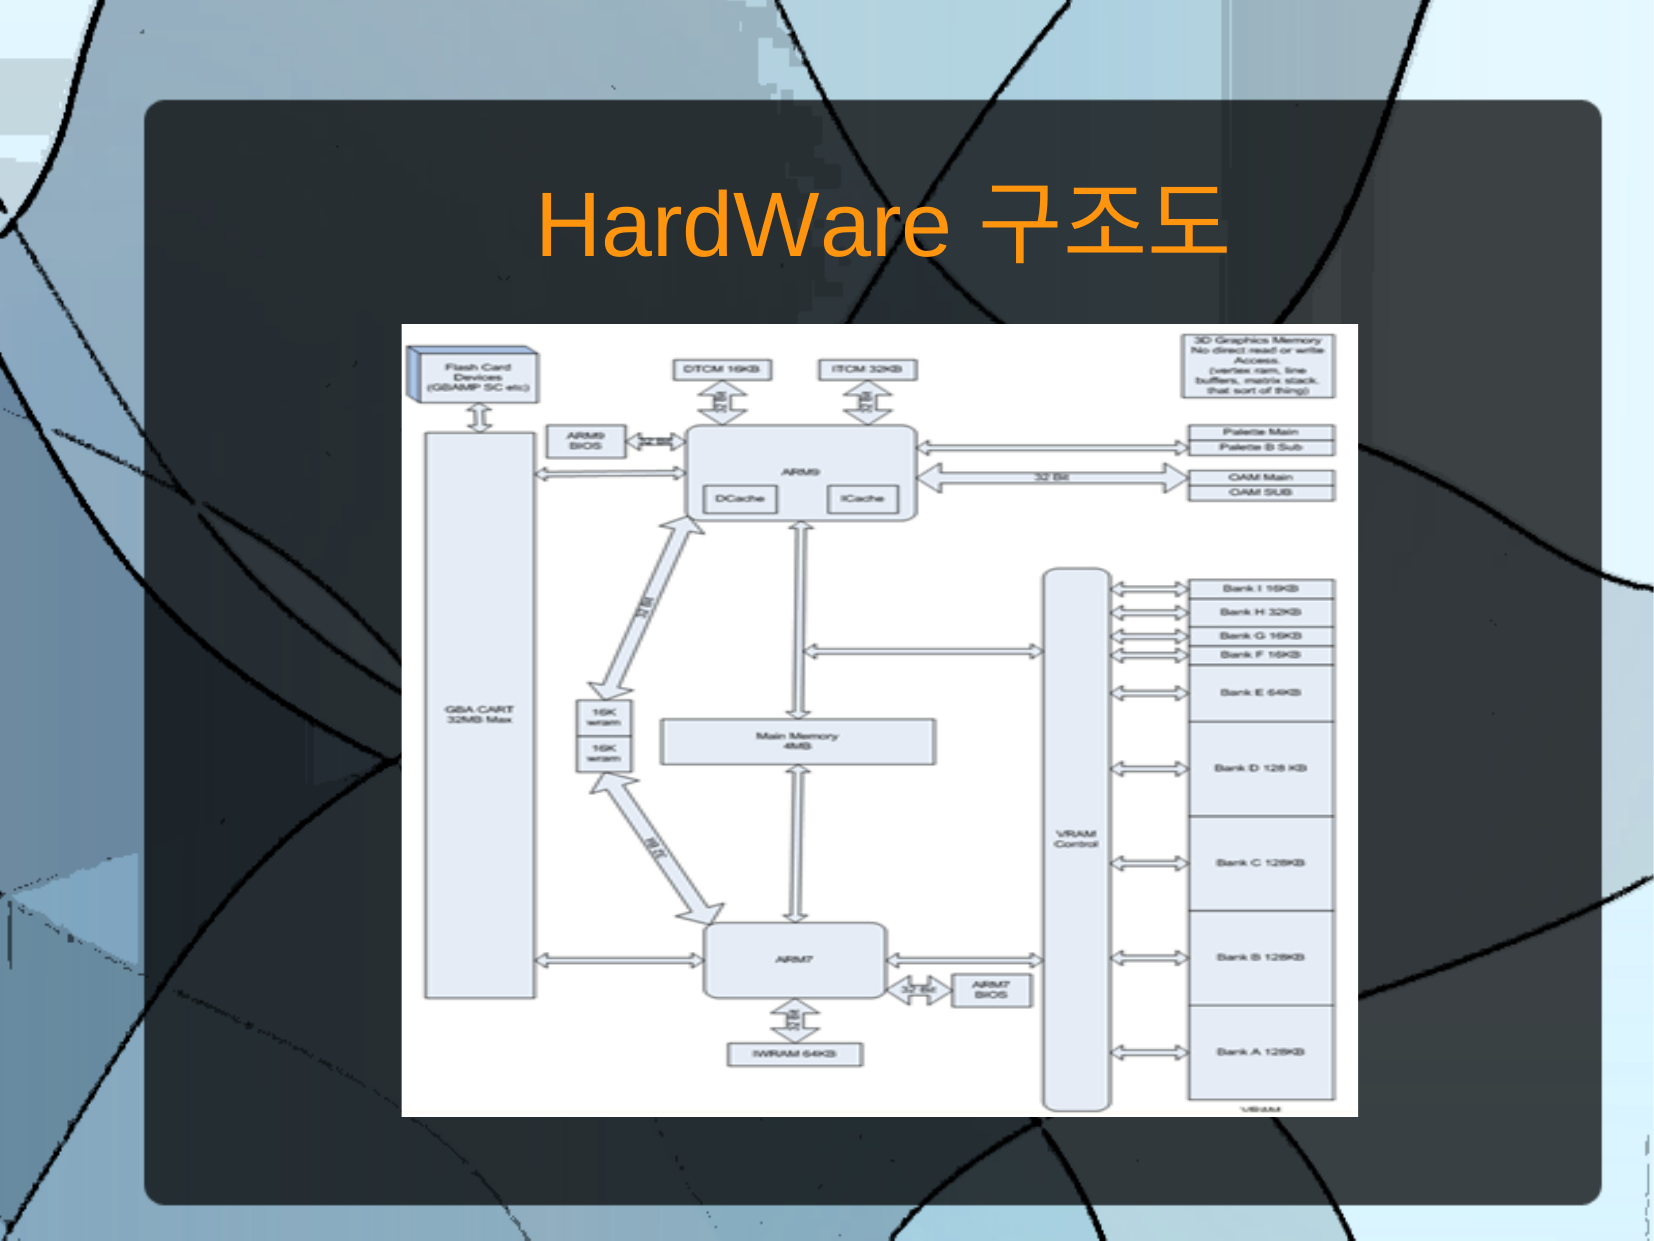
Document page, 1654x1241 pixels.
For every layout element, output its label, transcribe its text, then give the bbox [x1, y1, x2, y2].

title HardWare 구조도 [159, 108, 1583, 325]
picture [0, 0, 1654, 1241]
